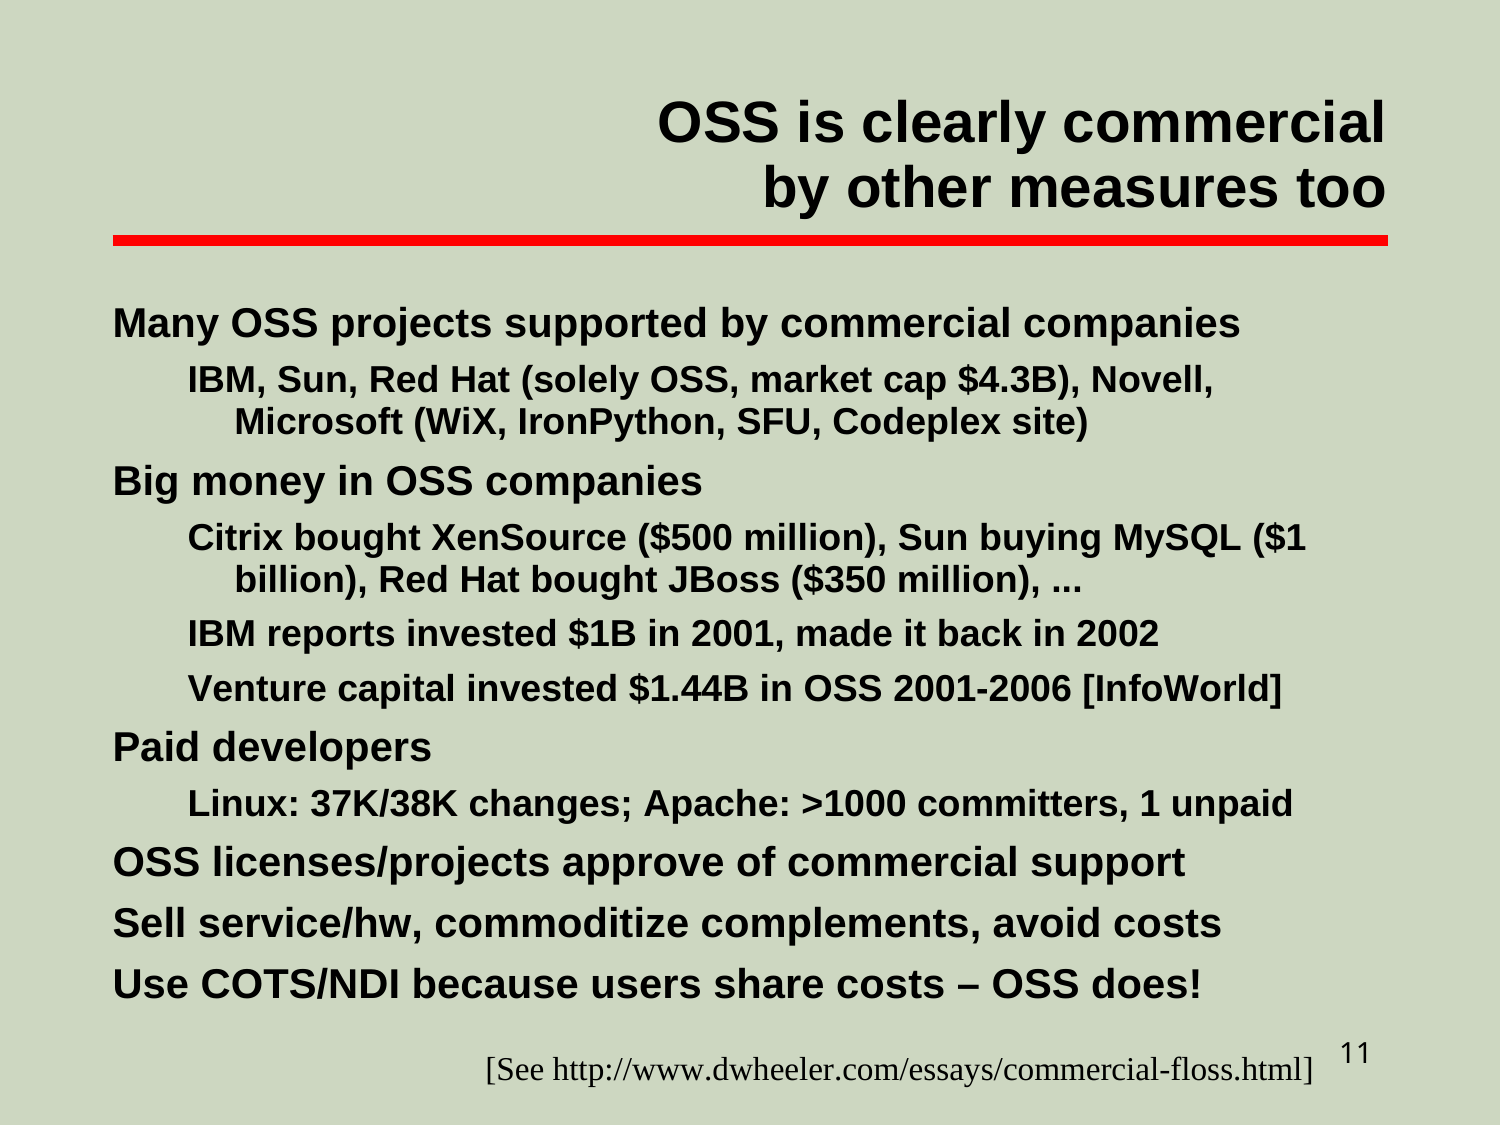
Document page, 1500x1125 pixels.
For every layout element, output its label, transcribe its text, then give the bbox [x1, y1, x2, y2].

list Many OSS projects supported by commercial companies IBM, Sun, Red Hat (solely OSS, market cap $4.3B), Novell, Microsoft (WiX, IronPython, SFU, Codeplex site) Big money in OSS companies Citrix bought XenSource ($500 million), Sun buying MySQL ($1 billion), Red Hat bought JBoss ($350 million), ... IBM reports invested $1B in 2001, made it back in 2002 Venture capital invested $1.44B in OSS 2001-2006 [InfoWorld] Paid developers Linux: 37K/38K changes; Apache: >1000 committers, 1 unpaid OSS licenses/projects approve of commercial support Sell service/hw, commoditize complements, avoid costs Use COTS/NDI because users share costs – OSS does! [112, 299, 1388, 1008]
title OSS is clearly commercial by other measures too [337, 89, 1388, 220]
text_box [See http://www.dwheeler.com/essays/commercial-floss.html] [450, 1050, 1351, 1088]
